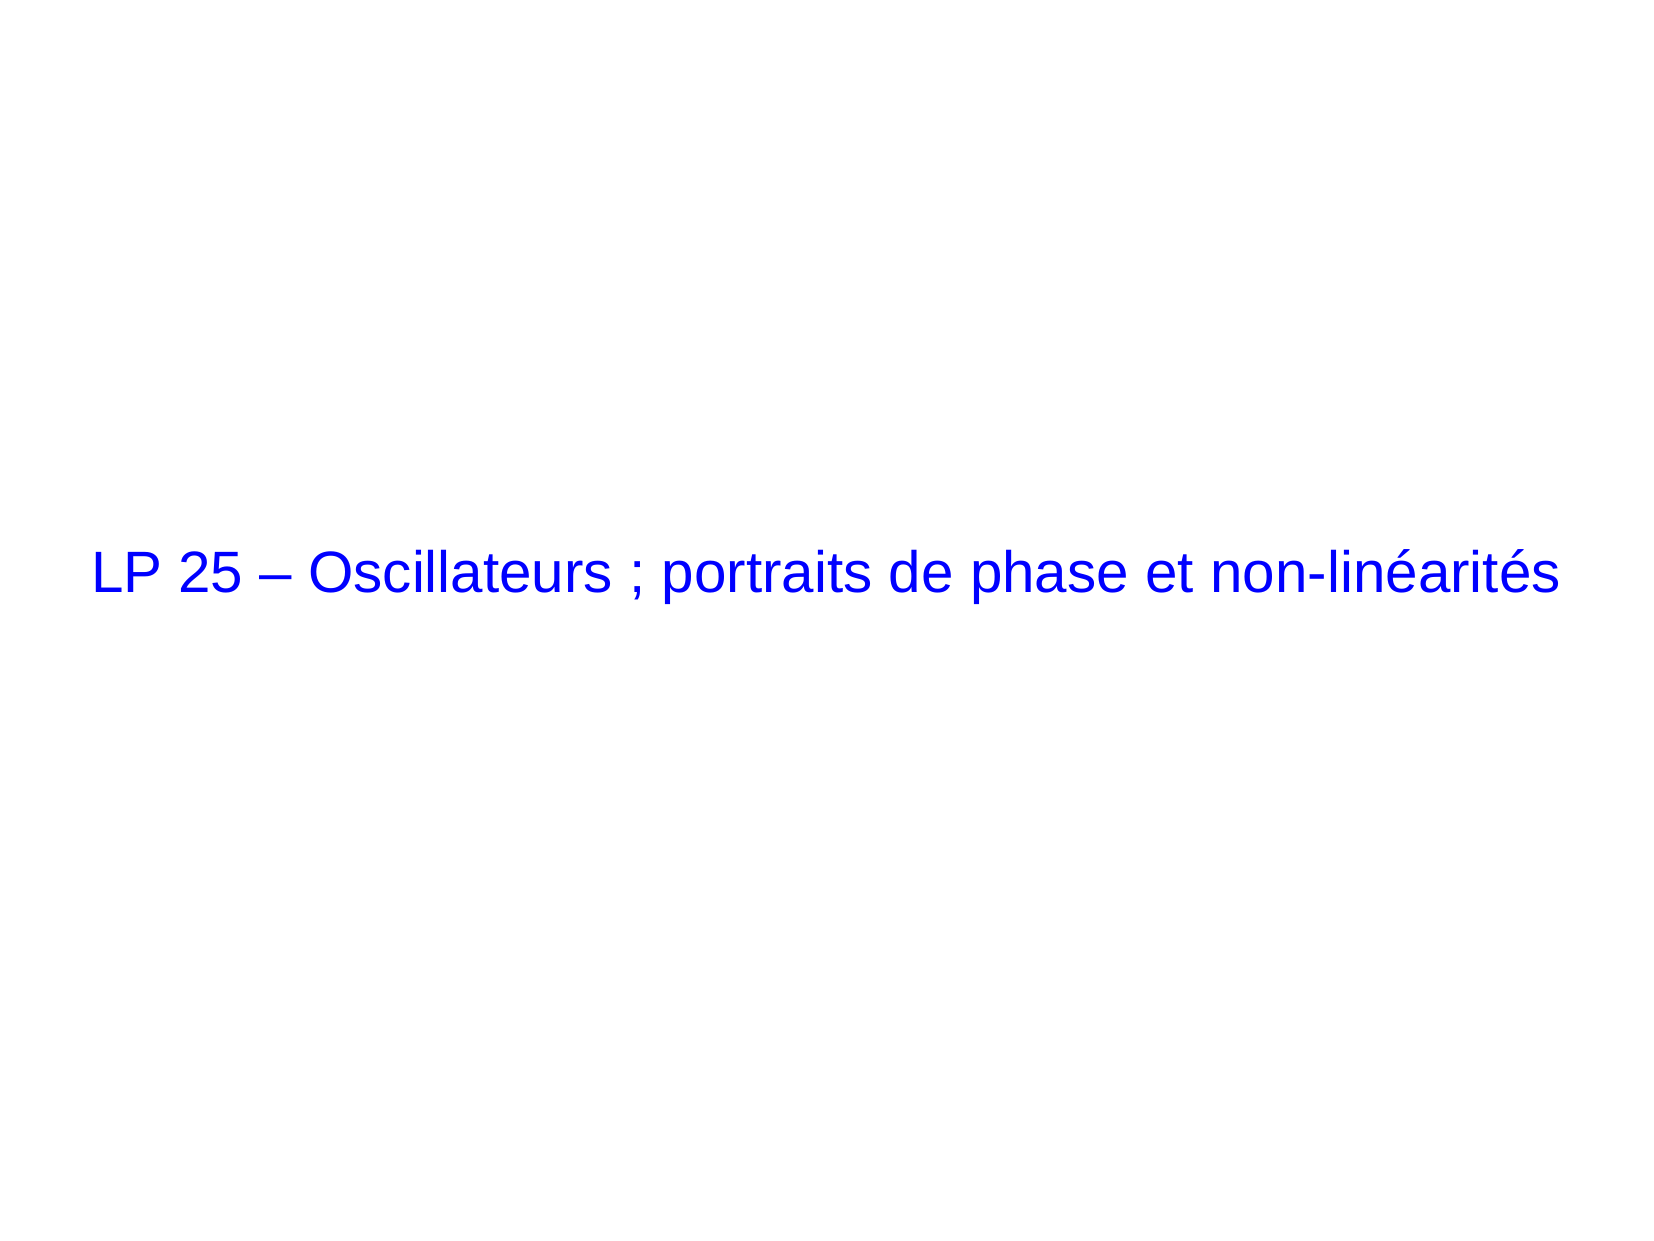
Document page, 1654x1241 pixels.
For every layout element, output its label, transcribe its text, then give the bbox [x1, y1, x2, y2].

title LP 25 – Oscillateurs ; portraits de phase et non-linéarités [82, 468, 1571, 676]
